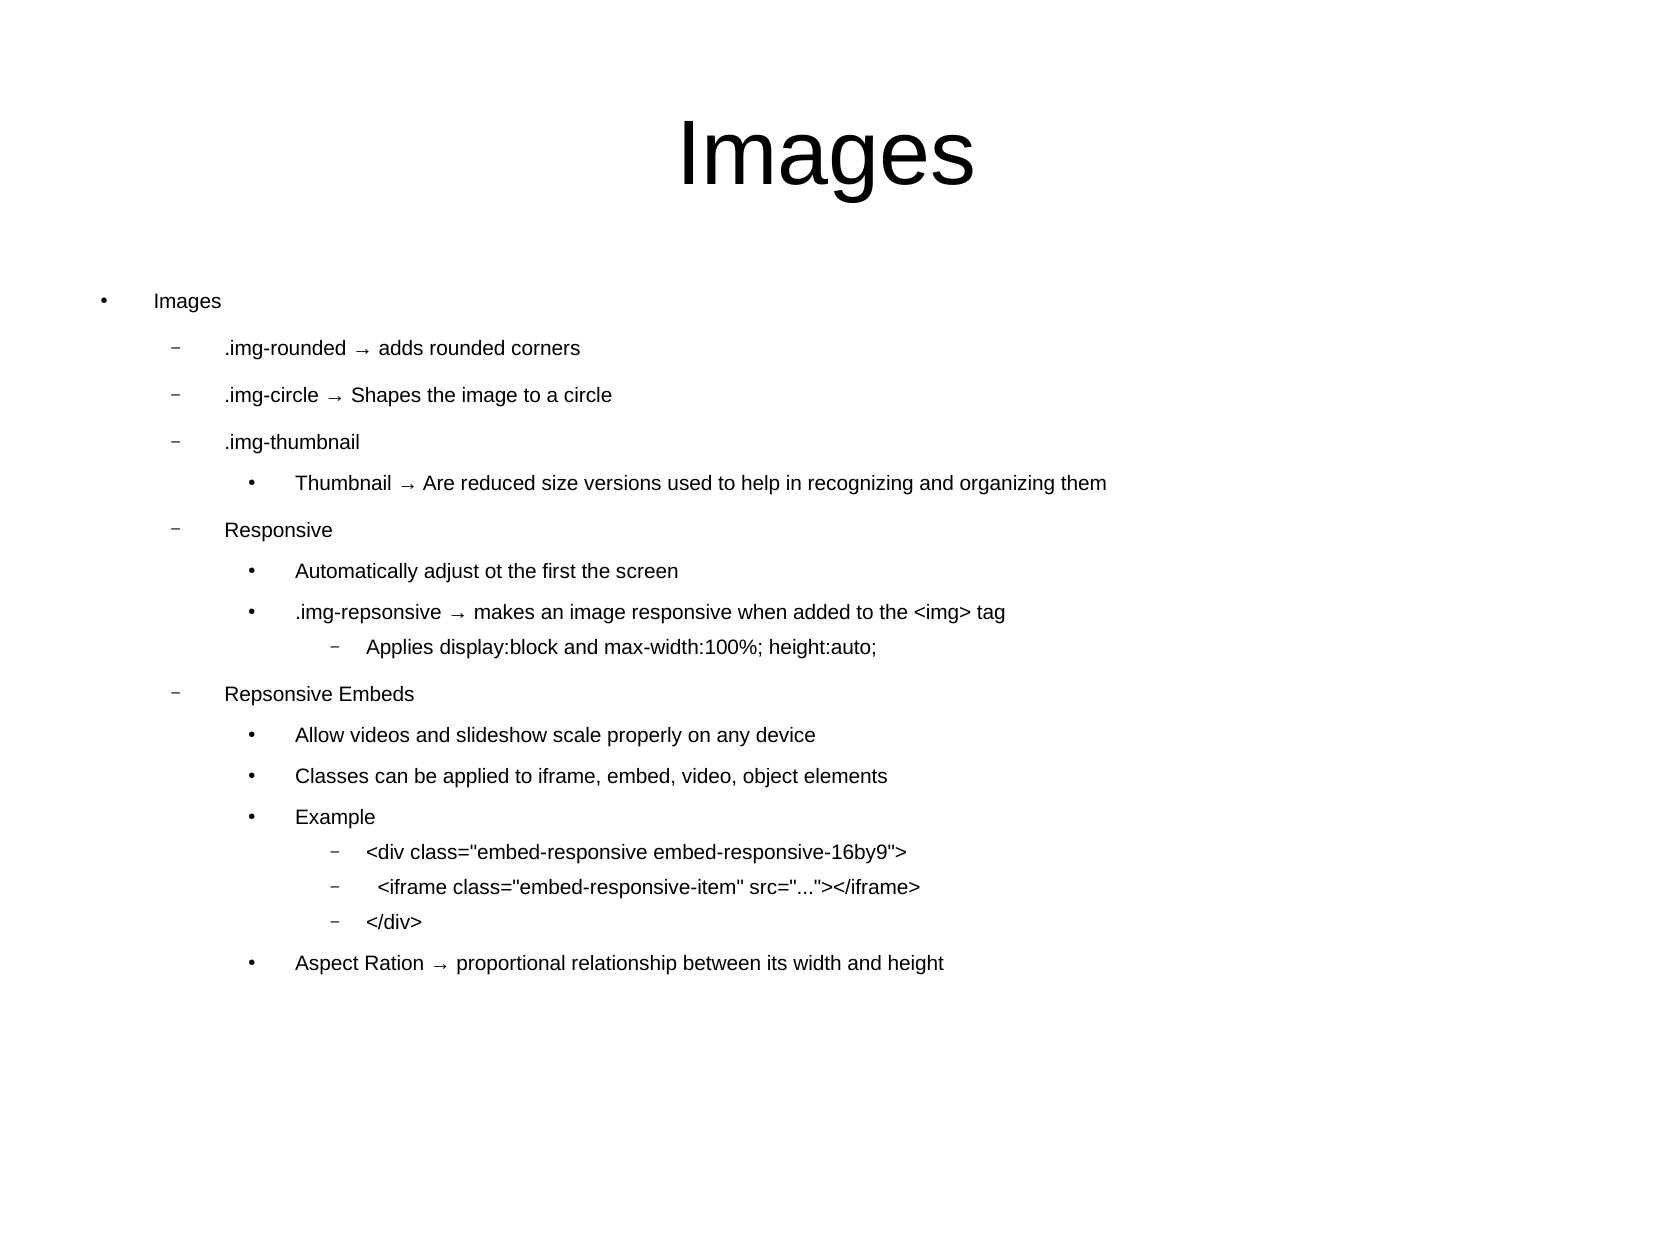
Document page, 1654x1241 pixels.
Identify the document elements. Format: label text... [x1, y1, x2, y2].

title Images [82, 49, 1571, 257]
list Images .img-rounded → adds rounded corners .img-circle → Shapes the image to a circle .img-thumbnail Thumbnail → Are reduced size versions used to help in recognizing and organizing them Responsive Automatically adjust ot the first the screen .img-repsonsive → makes an image responsive when added to the <img> tag Applies display:block and max-width:100%; height:auto; Repsonsive Embeds Allow videos and slideshow scale properly on any device Classes can be applied to iframe, embed, video, object elements Example <div class="embed-responsive embed-responsive-16by9"> <iframe class="embed-responsive-item" src="..."></iframe> </div> Aspect Ration → proportional relationship between its width and height [82, 290, 1571, 1205]
